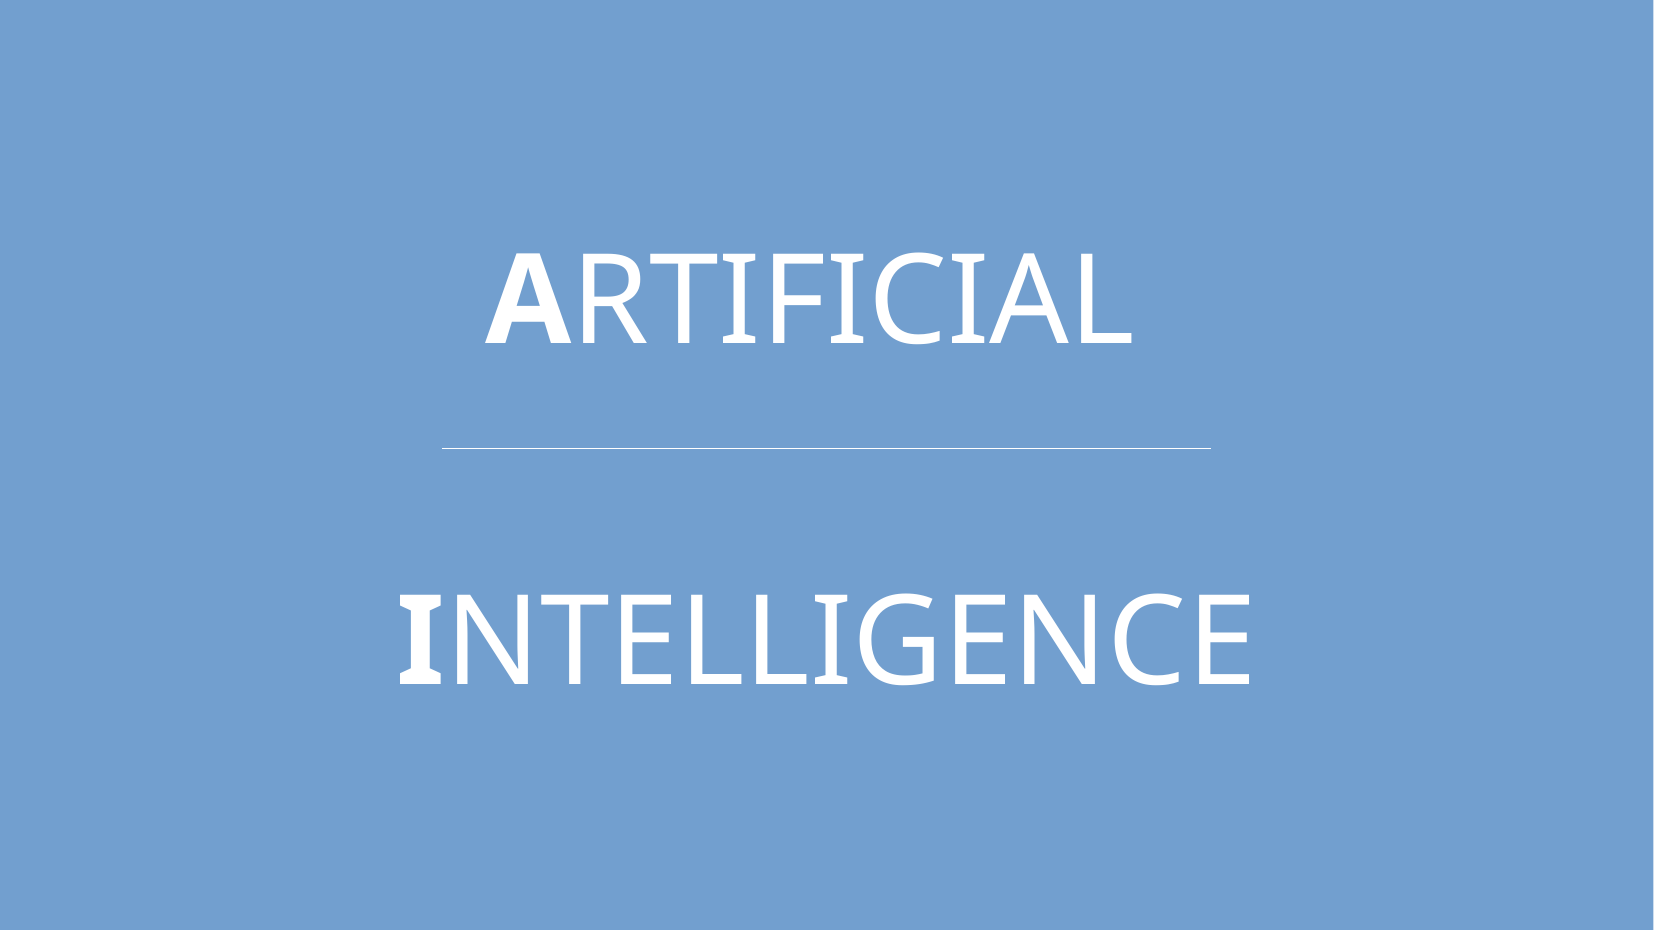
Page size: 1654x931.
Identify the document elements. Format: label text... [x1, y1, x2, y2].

title ARTIFICIAL INTELLIGENCE [82, 266, 1571, 665]
